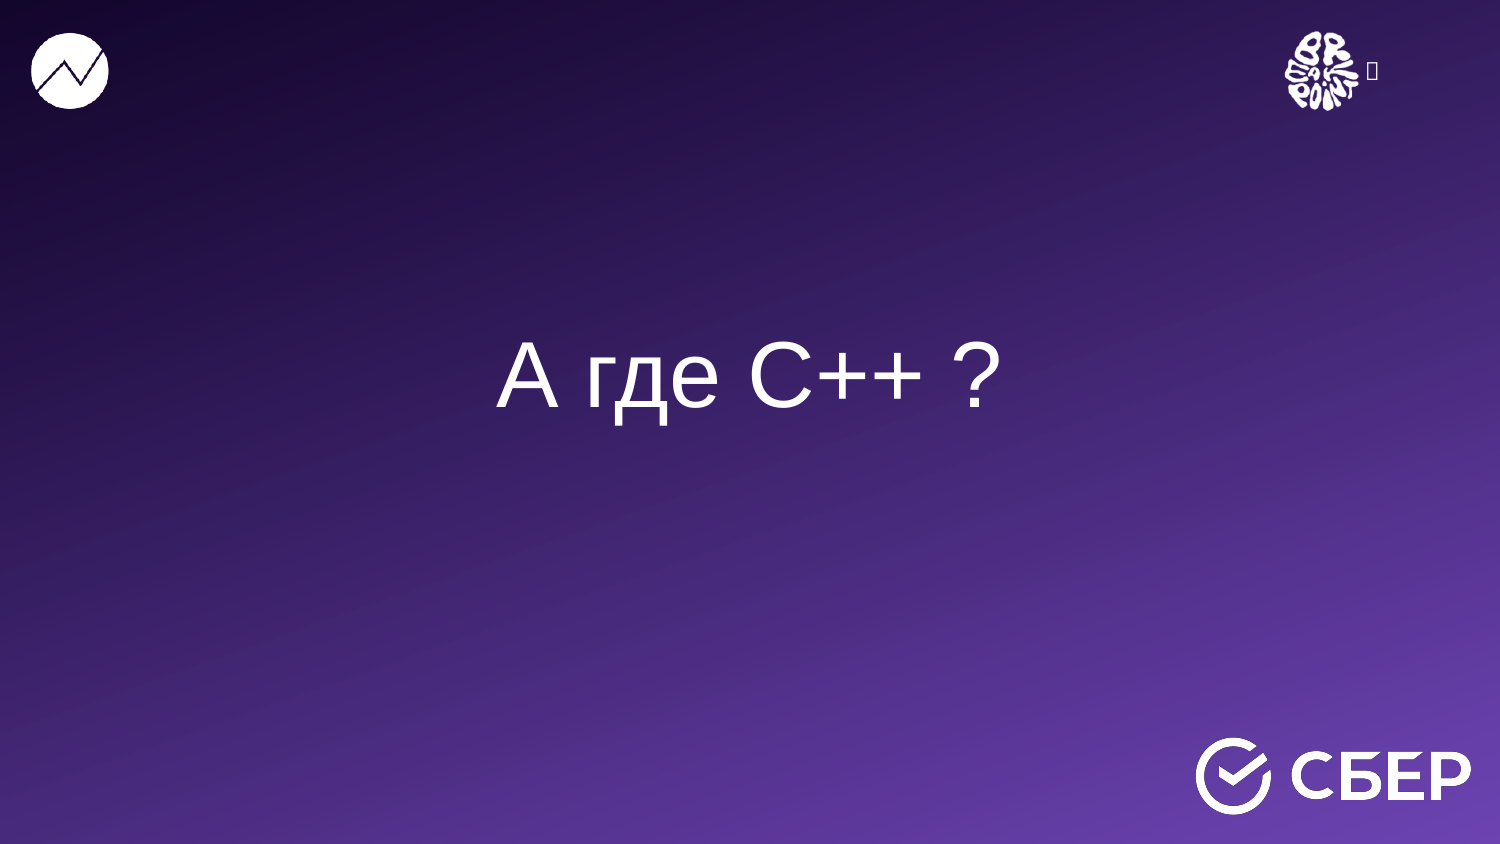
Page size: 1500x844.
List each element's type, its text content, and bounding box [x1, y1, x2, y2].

title А где С++ ? [187, 138, 1313, 432]
text_box 🐙 [1364, 36, 1489, 107]
picture [0, 0, 1500, 844]
